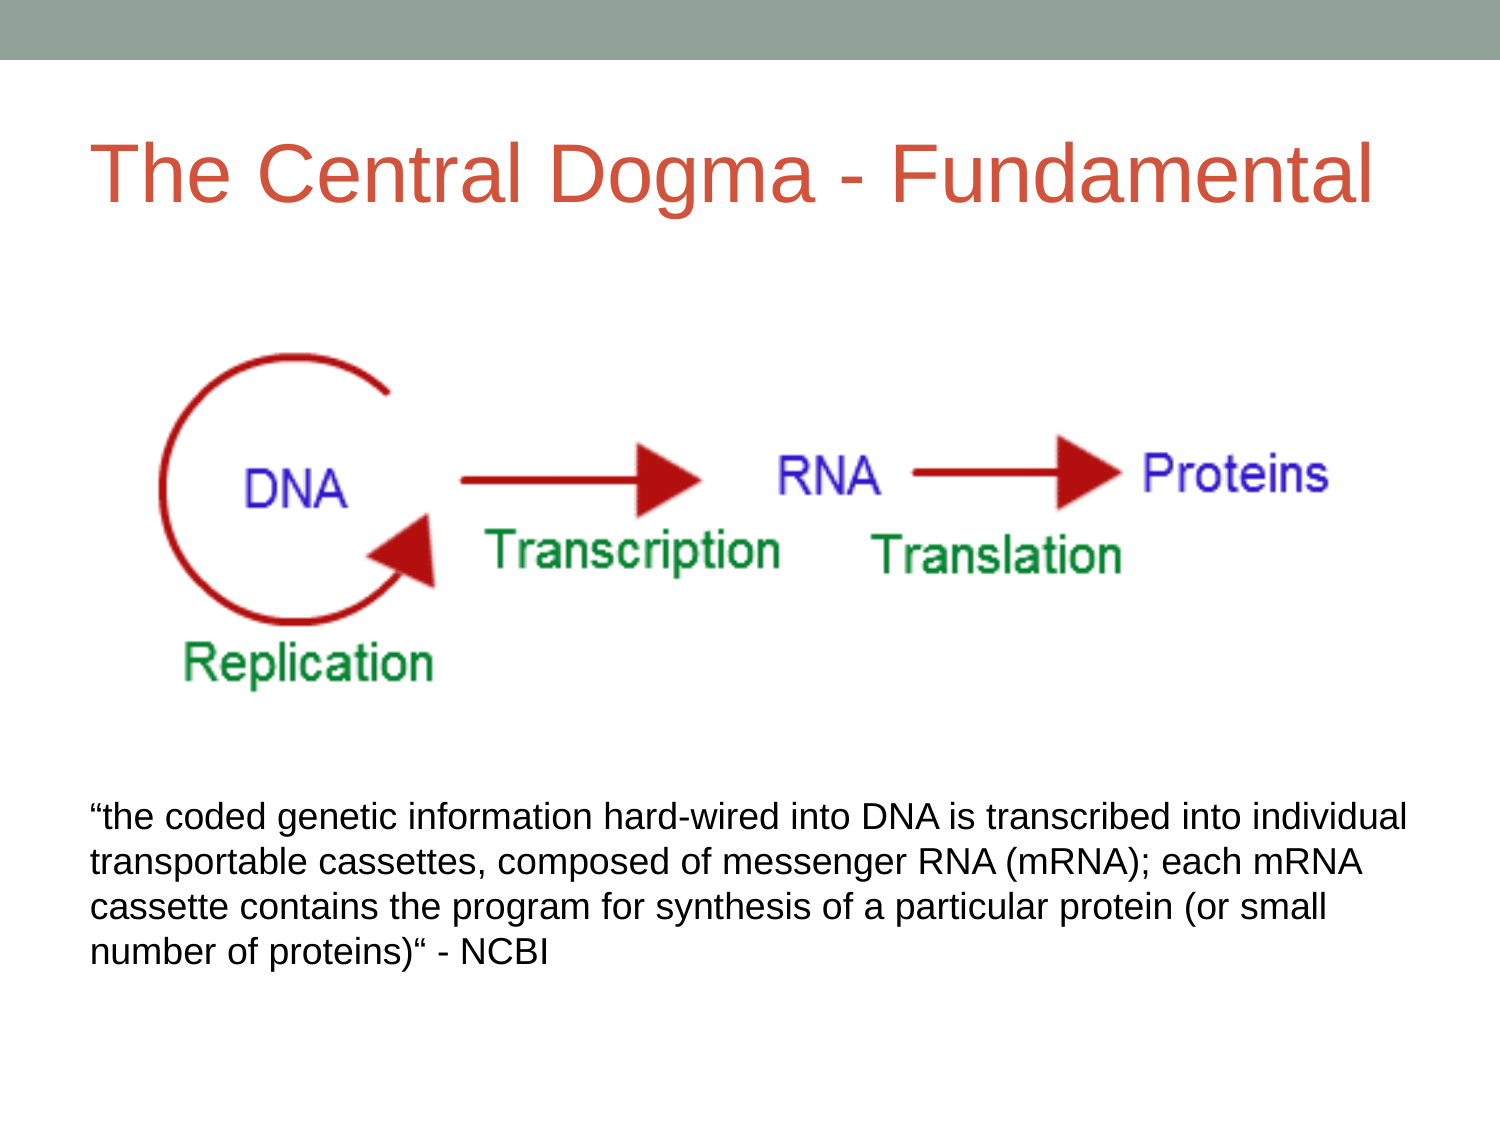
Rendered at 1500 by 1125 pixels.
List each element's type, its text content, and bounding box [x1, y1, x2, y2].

text_box “the coded genetic information hard-wired into DNA is transcribed into individual transportable cassettes, composed of messenger RNA (mRNA); each mRNA cassette contains the program for synthesis of a particular protein (or small number of proteins)“ - NCBI [74, 784, 1425, 980]
text_box The Central Dogma - Fundamental [74, 87, 1425, 250]
picture [49, 338, 1400, 695]
